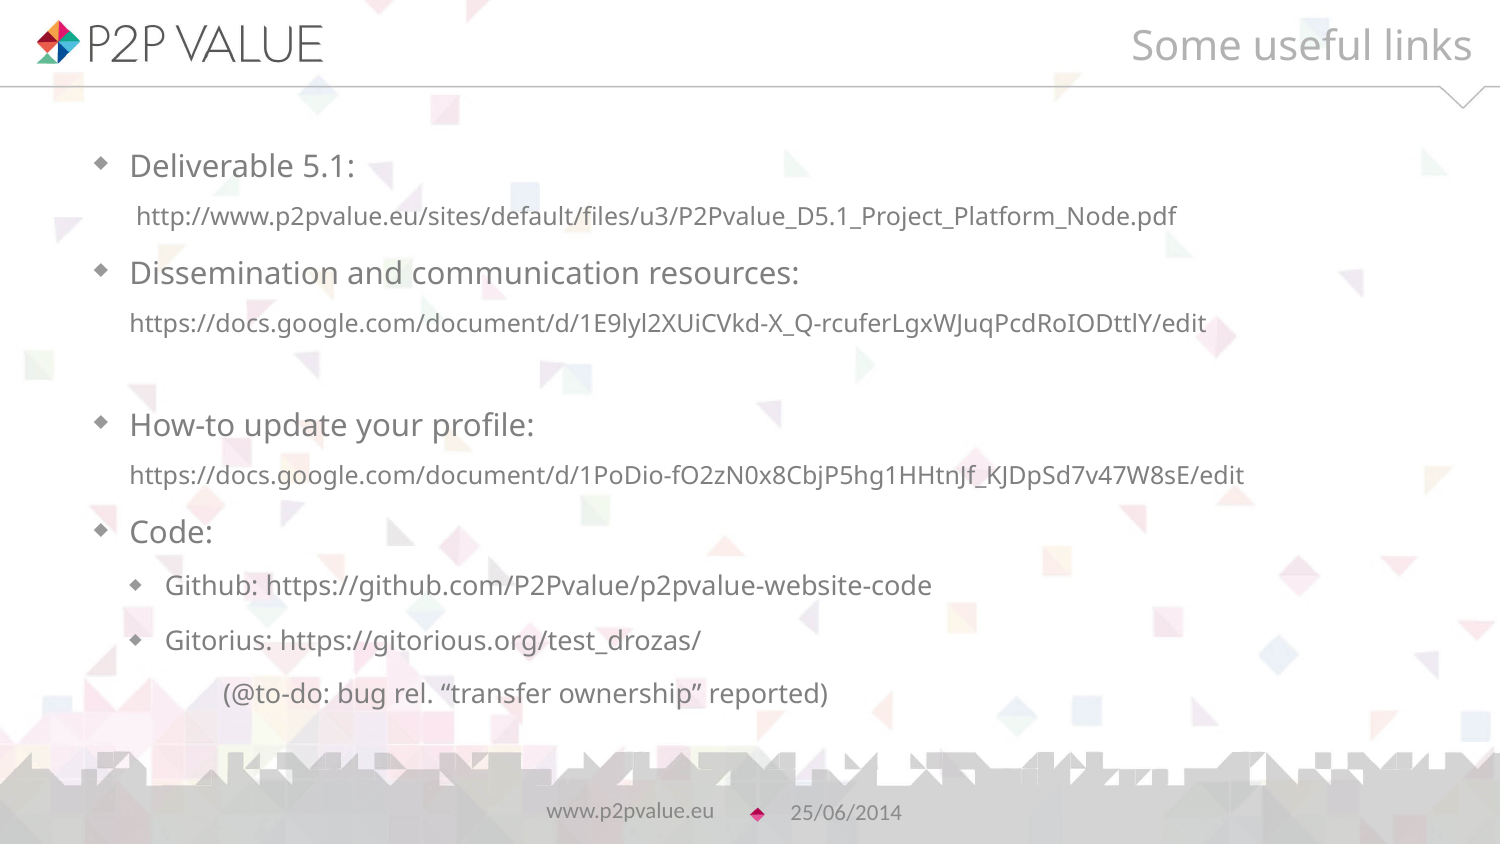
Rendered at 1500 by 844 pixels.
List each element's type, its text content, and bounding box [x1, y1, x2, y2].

text_box Deliverable 5.1: http://www.p2pvalue.eu/sites/default/files/u3/P2Pvalue_D5.1_Project_Platform_Node.pdf Dissemination and communication resources: https://docs.google.com/document/d/1E9lyl2XUiCVkd-X_Q-rcuferLgxWJuqPcdRoIODttlY/edit How-to update your profile: https://docs.google.com/document/d/1PoDio-fO2zN0x8CbjP5hg1HHtnJf_KJDpSd7v47W8sE/edit Code: Github: https://github.com/P2Pvalue/p2pvalue-website-code Gitorius: https://gitorious.org/test_drozas/ (@to-do: bug rel. “transfer ownership” reported) [43, 119, 1262, 773]
picture [0, 0, 1500, 844]
title Some useful links [565, 0, 1487, 88]
text_box www.p2pvalue.eu [540, 789, 759, 829]
slide_number 25/06/2014 [777, 788, 1470, 834]
